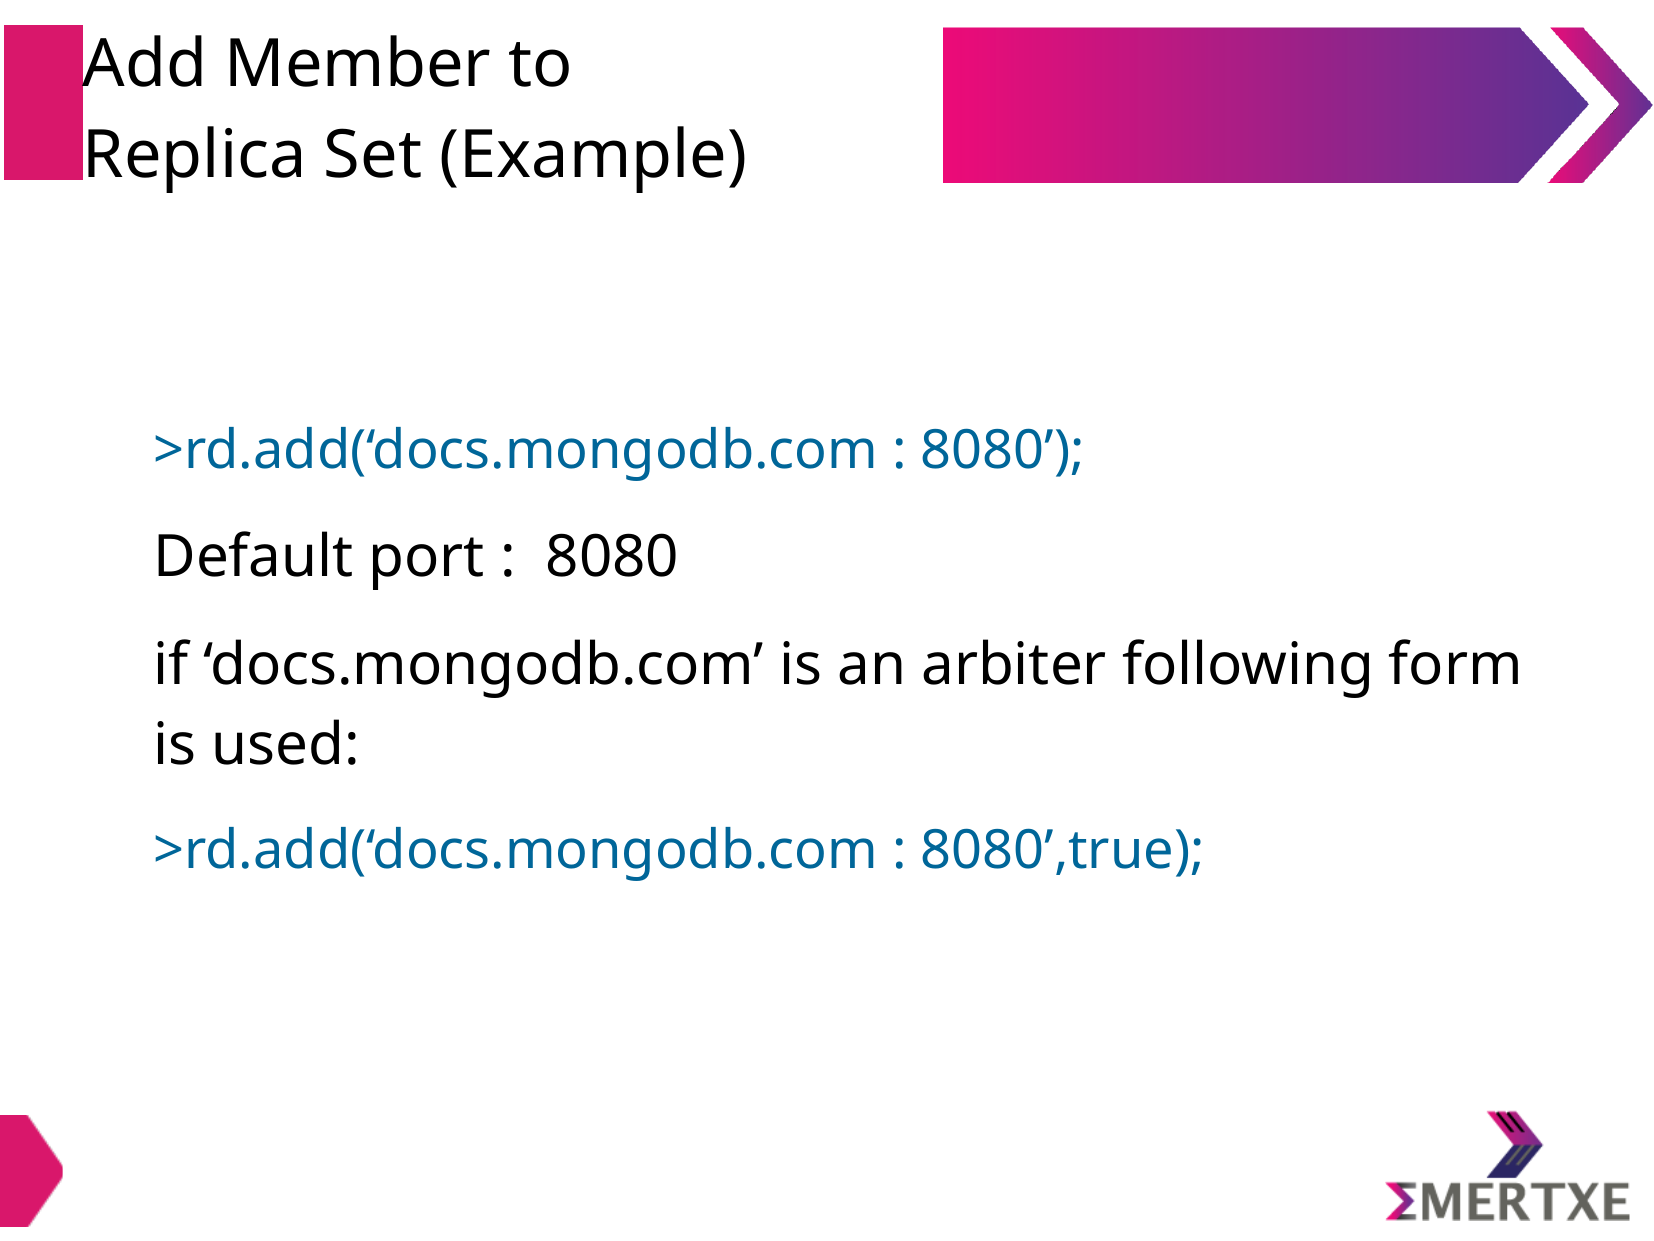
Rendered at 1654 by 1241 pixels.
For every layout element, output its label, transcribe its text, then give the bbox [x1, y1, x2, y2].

picture [1571, 27, 1653, 183]
picture [1385, 1107, 1631, 1221]
title Add Member to Replica Set (Example) [82, 2, 1571, 210]
list >rd.add(‘docs.mongodb.com : 8080’); Default port : 8080 if ‘docs.mongodb.com’ is an arbiter following form is used: >rd.add(‘docs.mongodb.com : 8080’,true); [82, 290, 1571, 1010]
